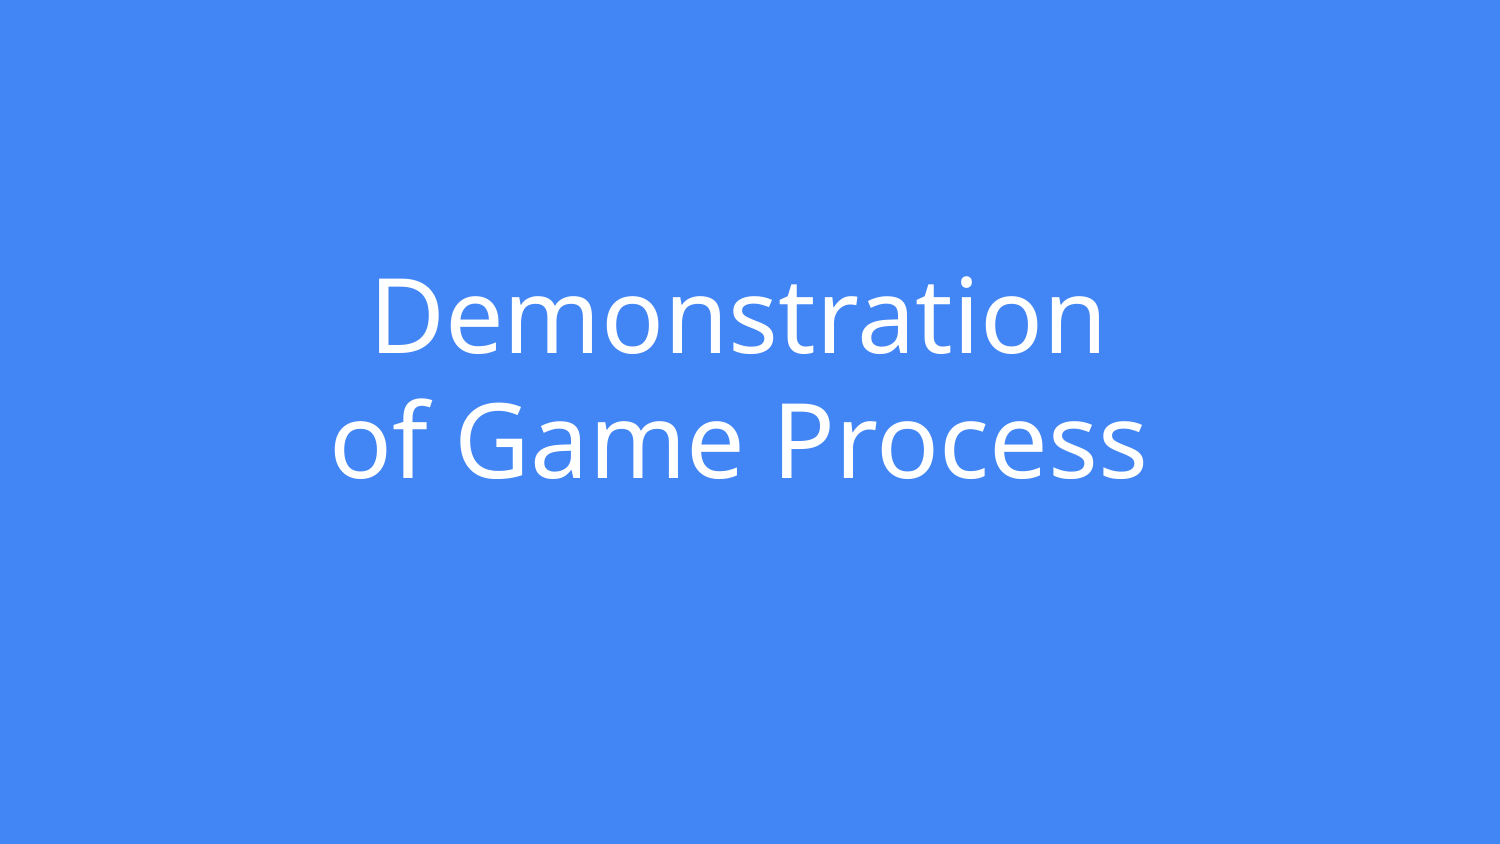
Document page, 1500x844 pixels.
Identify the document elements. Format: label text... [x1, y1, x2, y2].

title Demonstration of Game Process [64, 290, 1414, 457]
